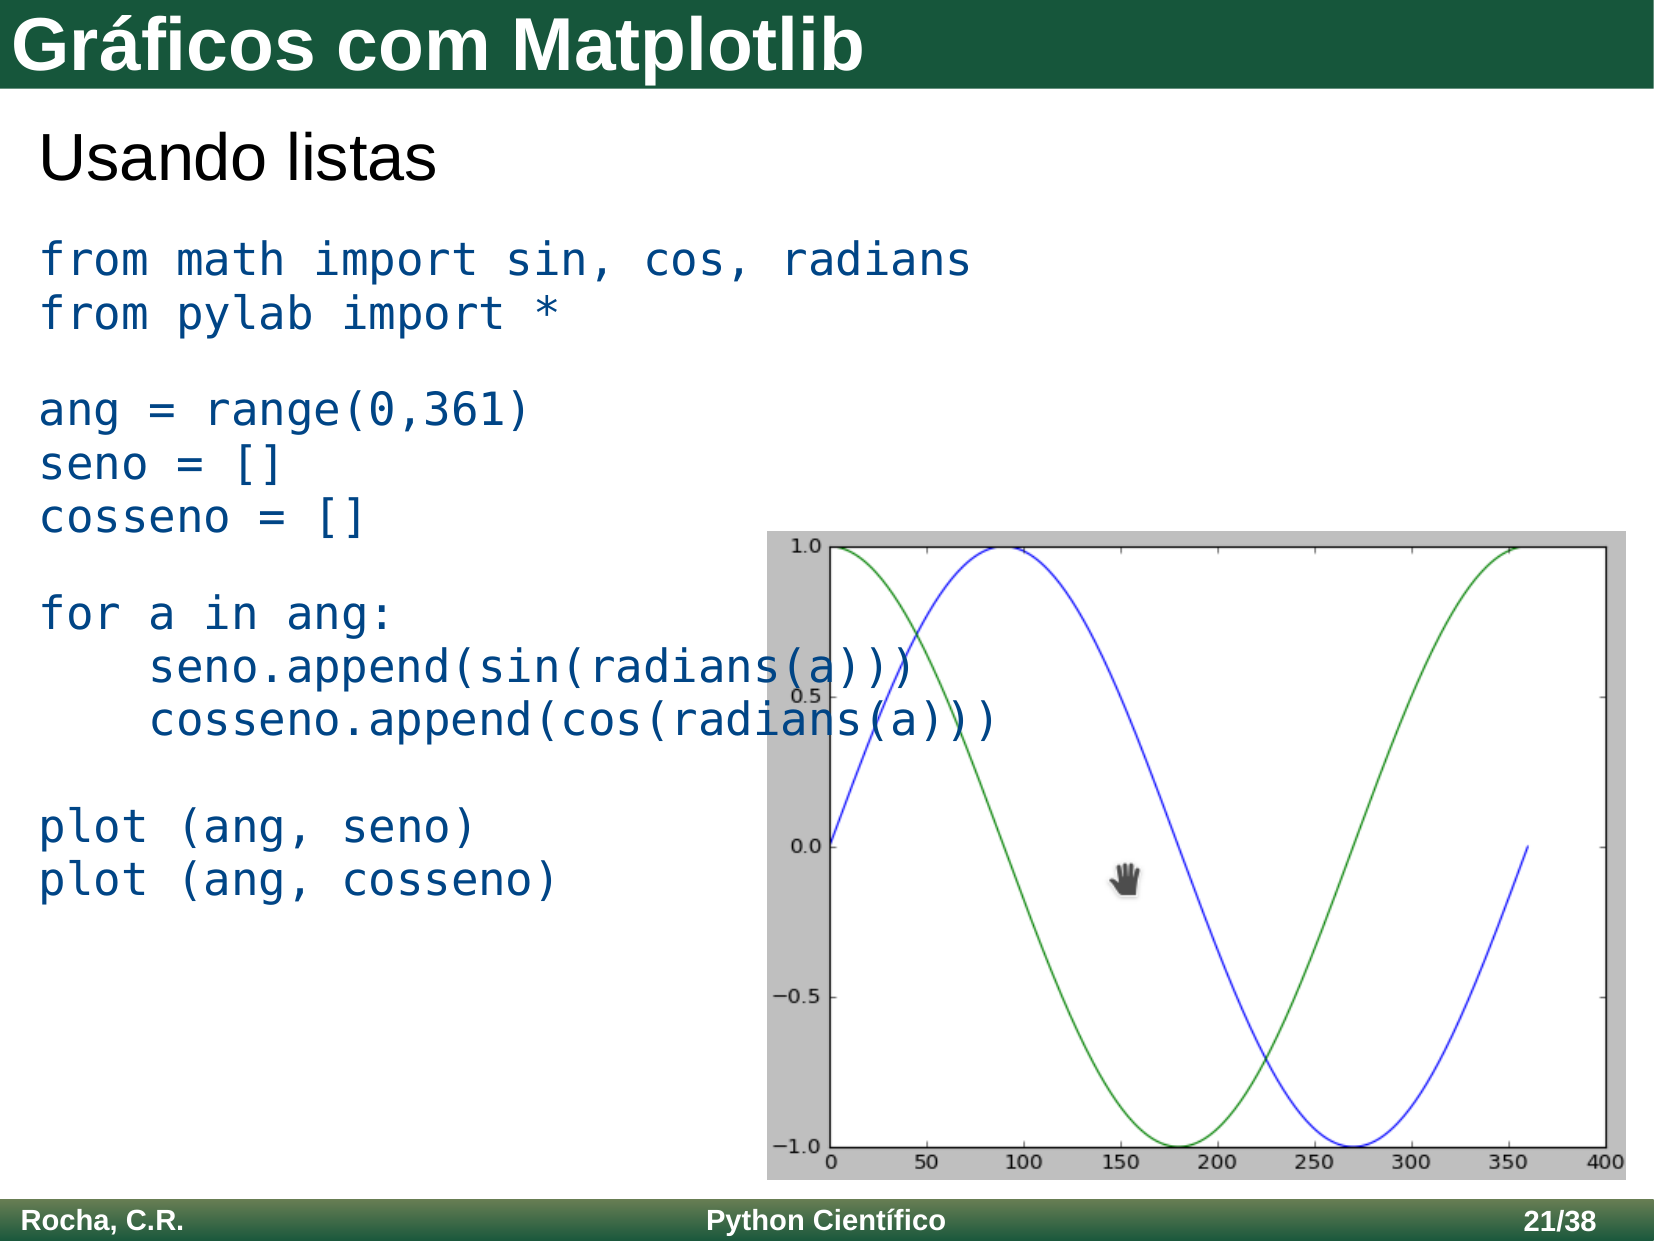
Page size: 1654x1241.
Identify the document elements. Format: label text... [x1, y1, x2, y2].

text_box from math import sin, cos, radians from pylab import * ang = range(0,361) seno = [] cosseno = [] for a in ang: seno.append(sin(radians(a))) cosseno.append(cos(radians(a))) plot (ang, seno) plot (ang, cosseno) [23, 225, 1040, 987]
title Gráficos com Matplotlib [11, 0, 1625, 89]
text_box Usando listas [23, 112, 762, 202]
picture [767, 531, 1626, 1180]
